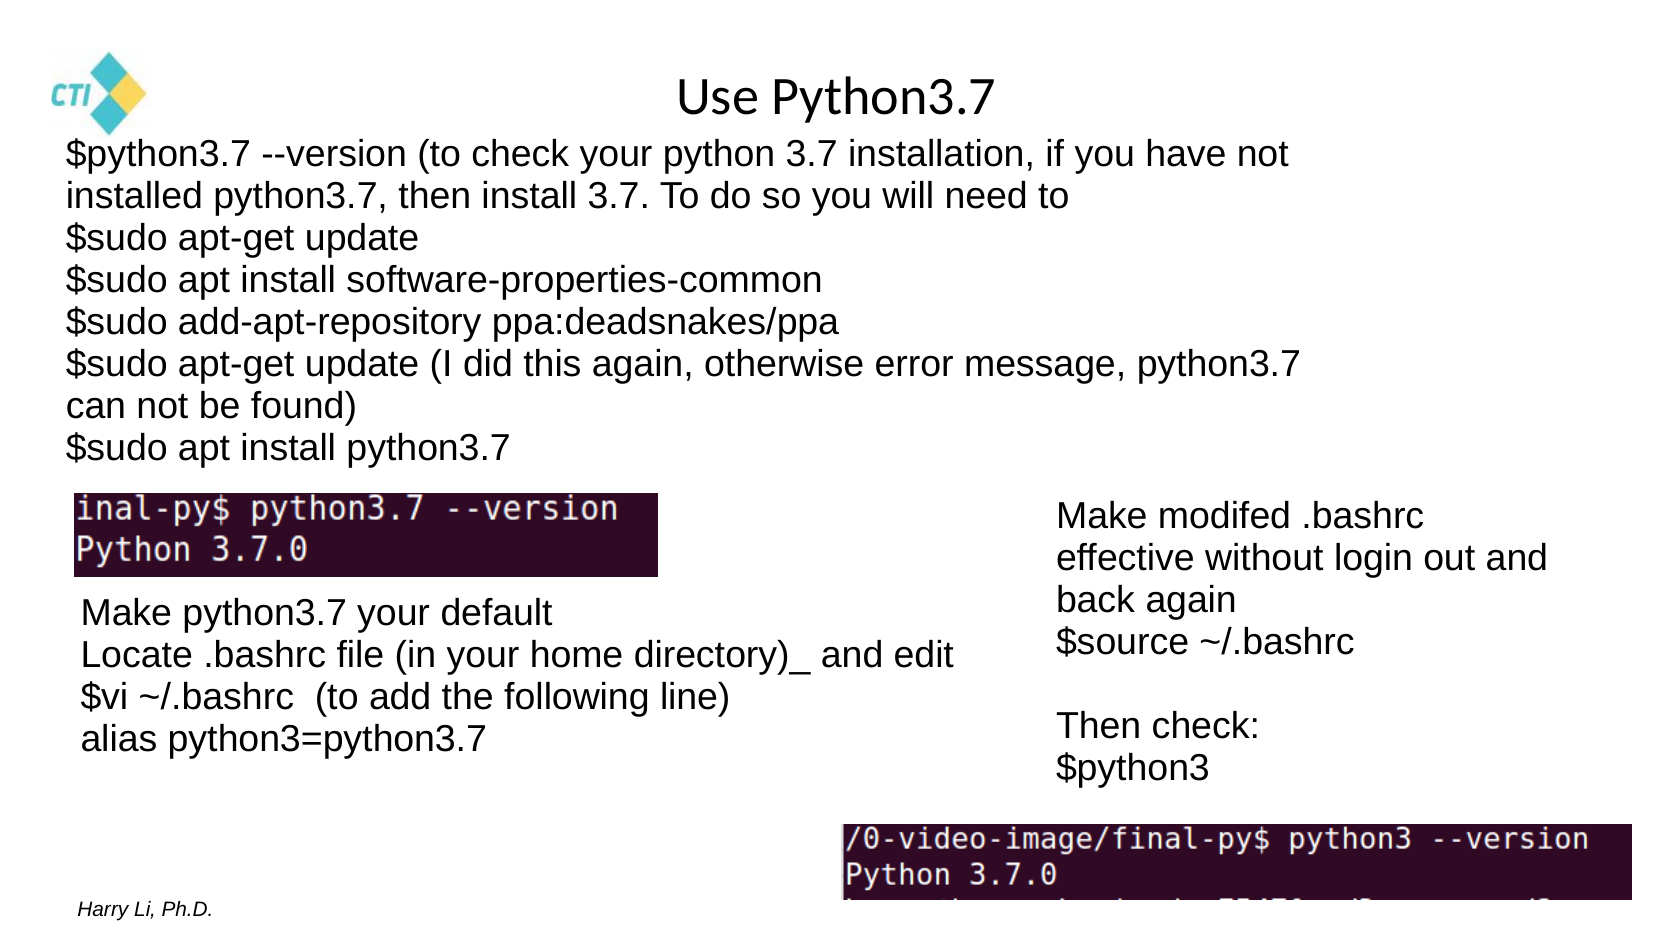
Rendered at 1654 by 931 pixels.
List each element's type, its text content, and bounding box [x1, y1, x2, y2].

picture [74, 493, 658, 577]
picture [51, 47, 150, 125]
text_box Harry Li, Ph.D. [62, 887, 229, 928]
picture [841, 824, 1632, 900]
text_box $python3.7 --version (to check your python 3.7 installation, if you have not installed python3.7, then install 3.7. To do so you will need to $sudo apt-get update $sudo apt install software-properties-common $sudo add-apt-repository ppa:deadsnakes/ppa $sudo apt-get update (I did this again, otherwise error message, python3.7 can not be found) $sudo apt install python3.7 [51, 125, 1339, 476]
text_box Make python3.7 your default Locate .bashrc file (in your home directory)_ and edit $vi ~/.bashrc (to add the following line) alias python3=python3.7 [65, 584, 1019, 851]
text_box Make modifed .bashrc effective without login out and back again $source ~/.bashrc Then check: $python3 [1041, 487, 1585, 797]
text_box Use Python3.7 [214, 53, 1471, 173]
